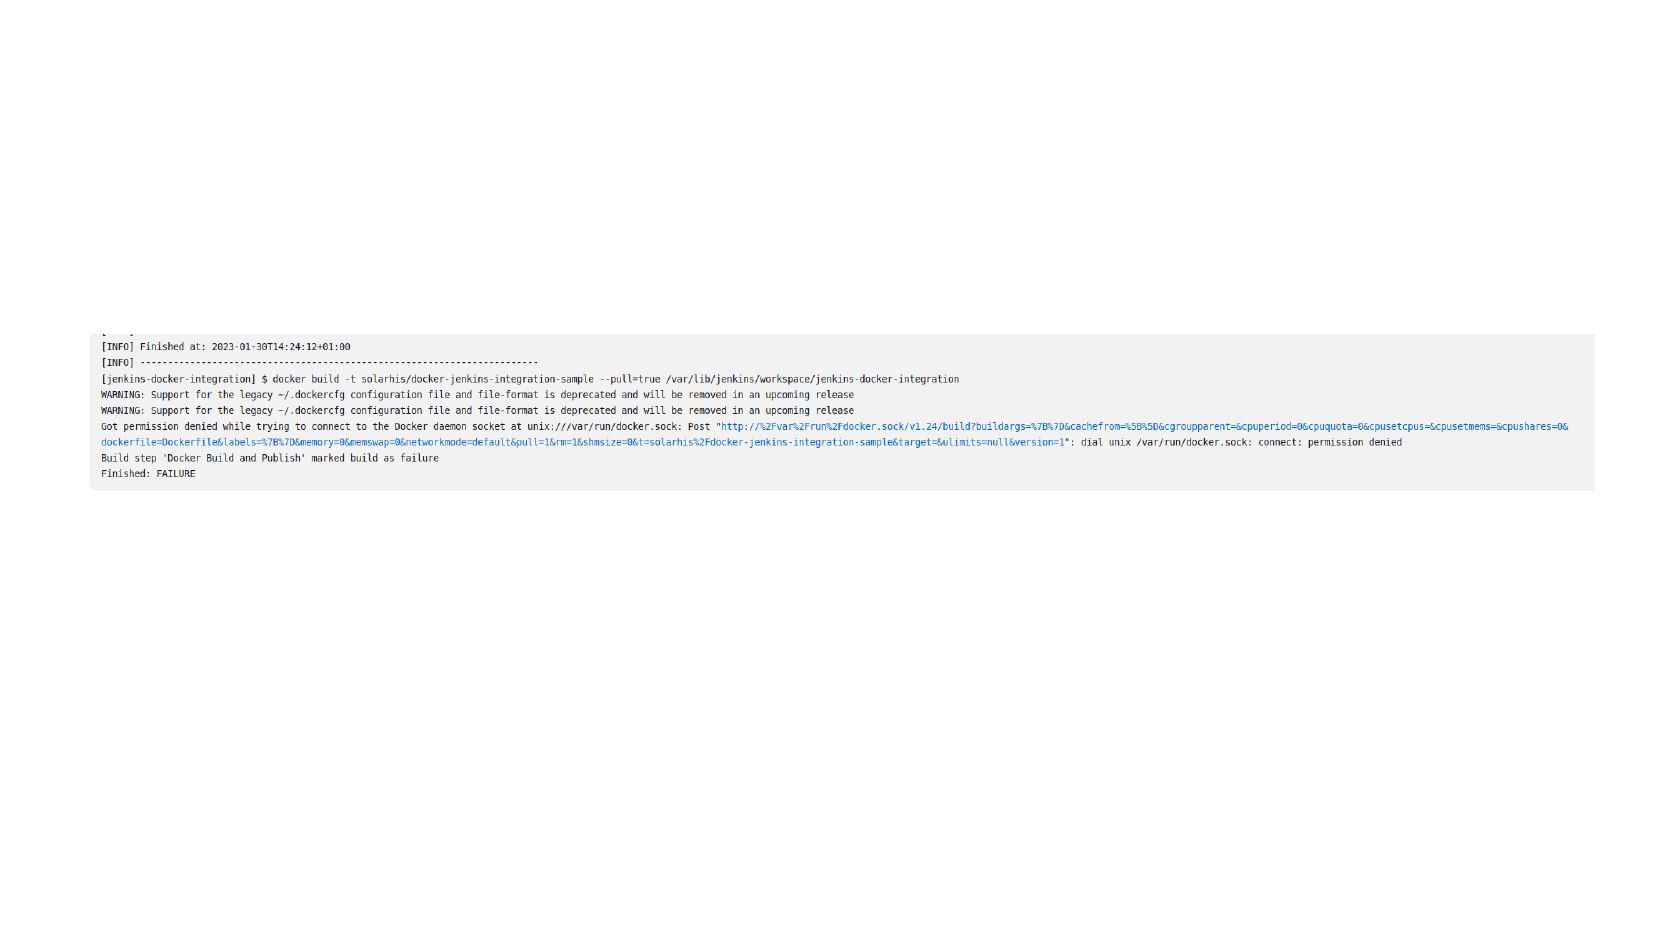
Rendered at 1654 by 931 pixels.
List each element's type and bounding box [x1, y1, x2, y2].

picture [88, 334, 1595, 502]
